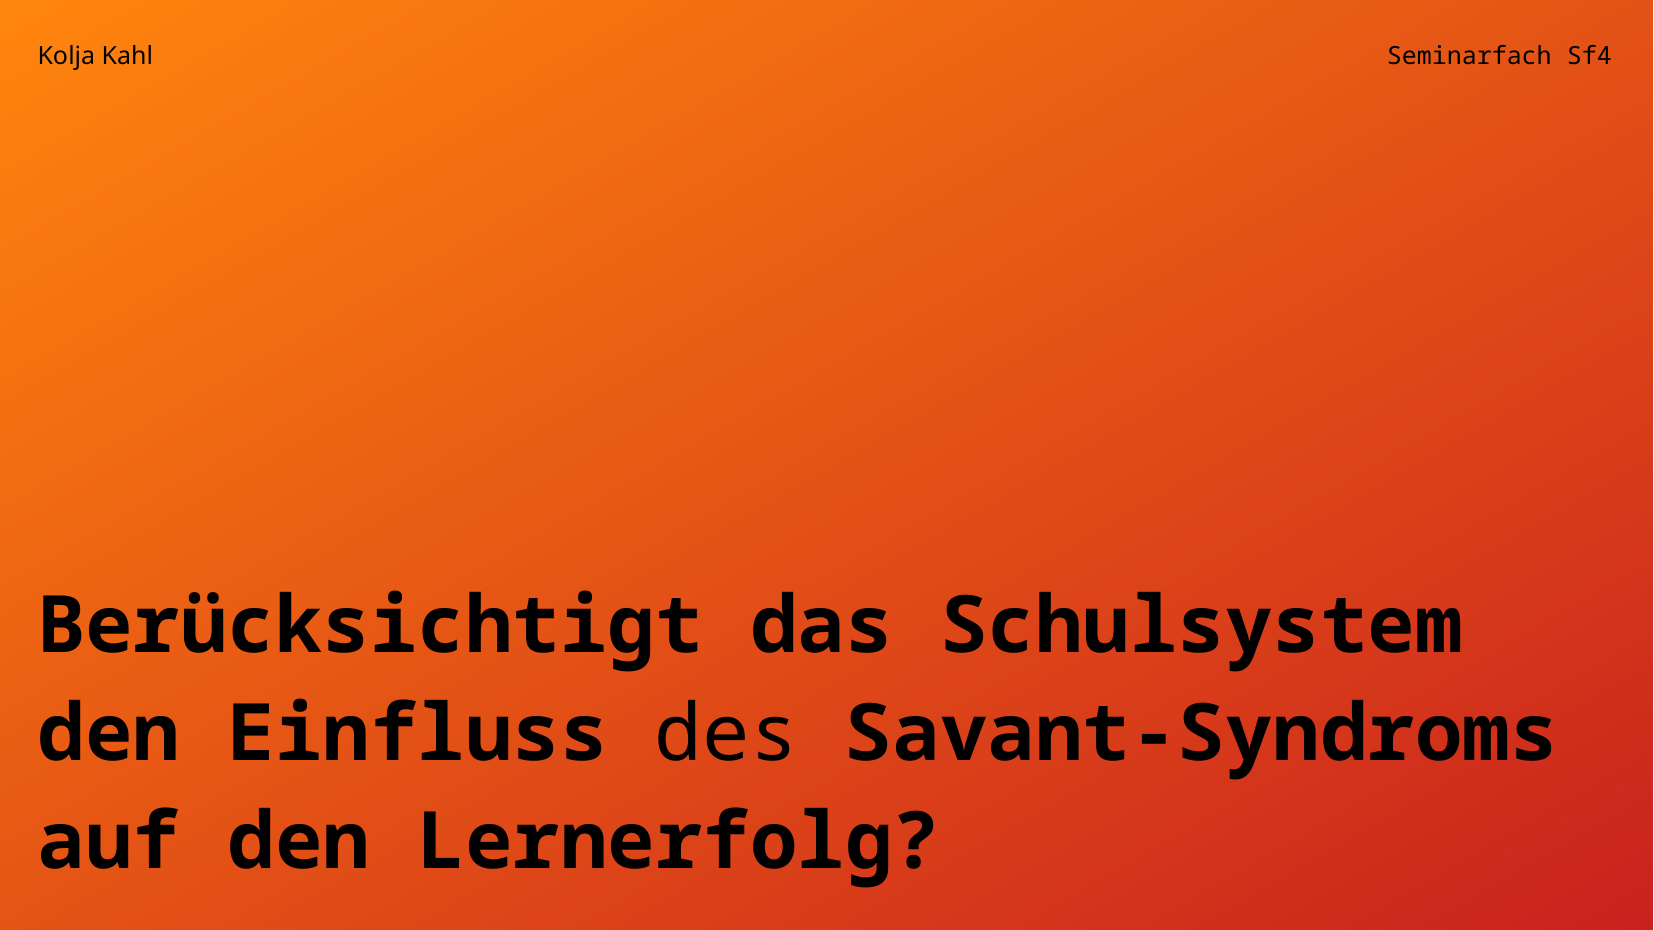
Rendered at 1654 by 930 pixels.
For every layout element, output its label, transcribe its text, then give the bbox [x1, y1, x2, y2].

title Kolja Kahl [37, 37, 225, 75]
title Berücksichtigt das Schulsystem den Einfluss des Savant-Syndroms auf den Lernerfolg? [37, 577, 1575, 892]
title Seminarfach Sf4 [1312, 37, 1612, 75]
